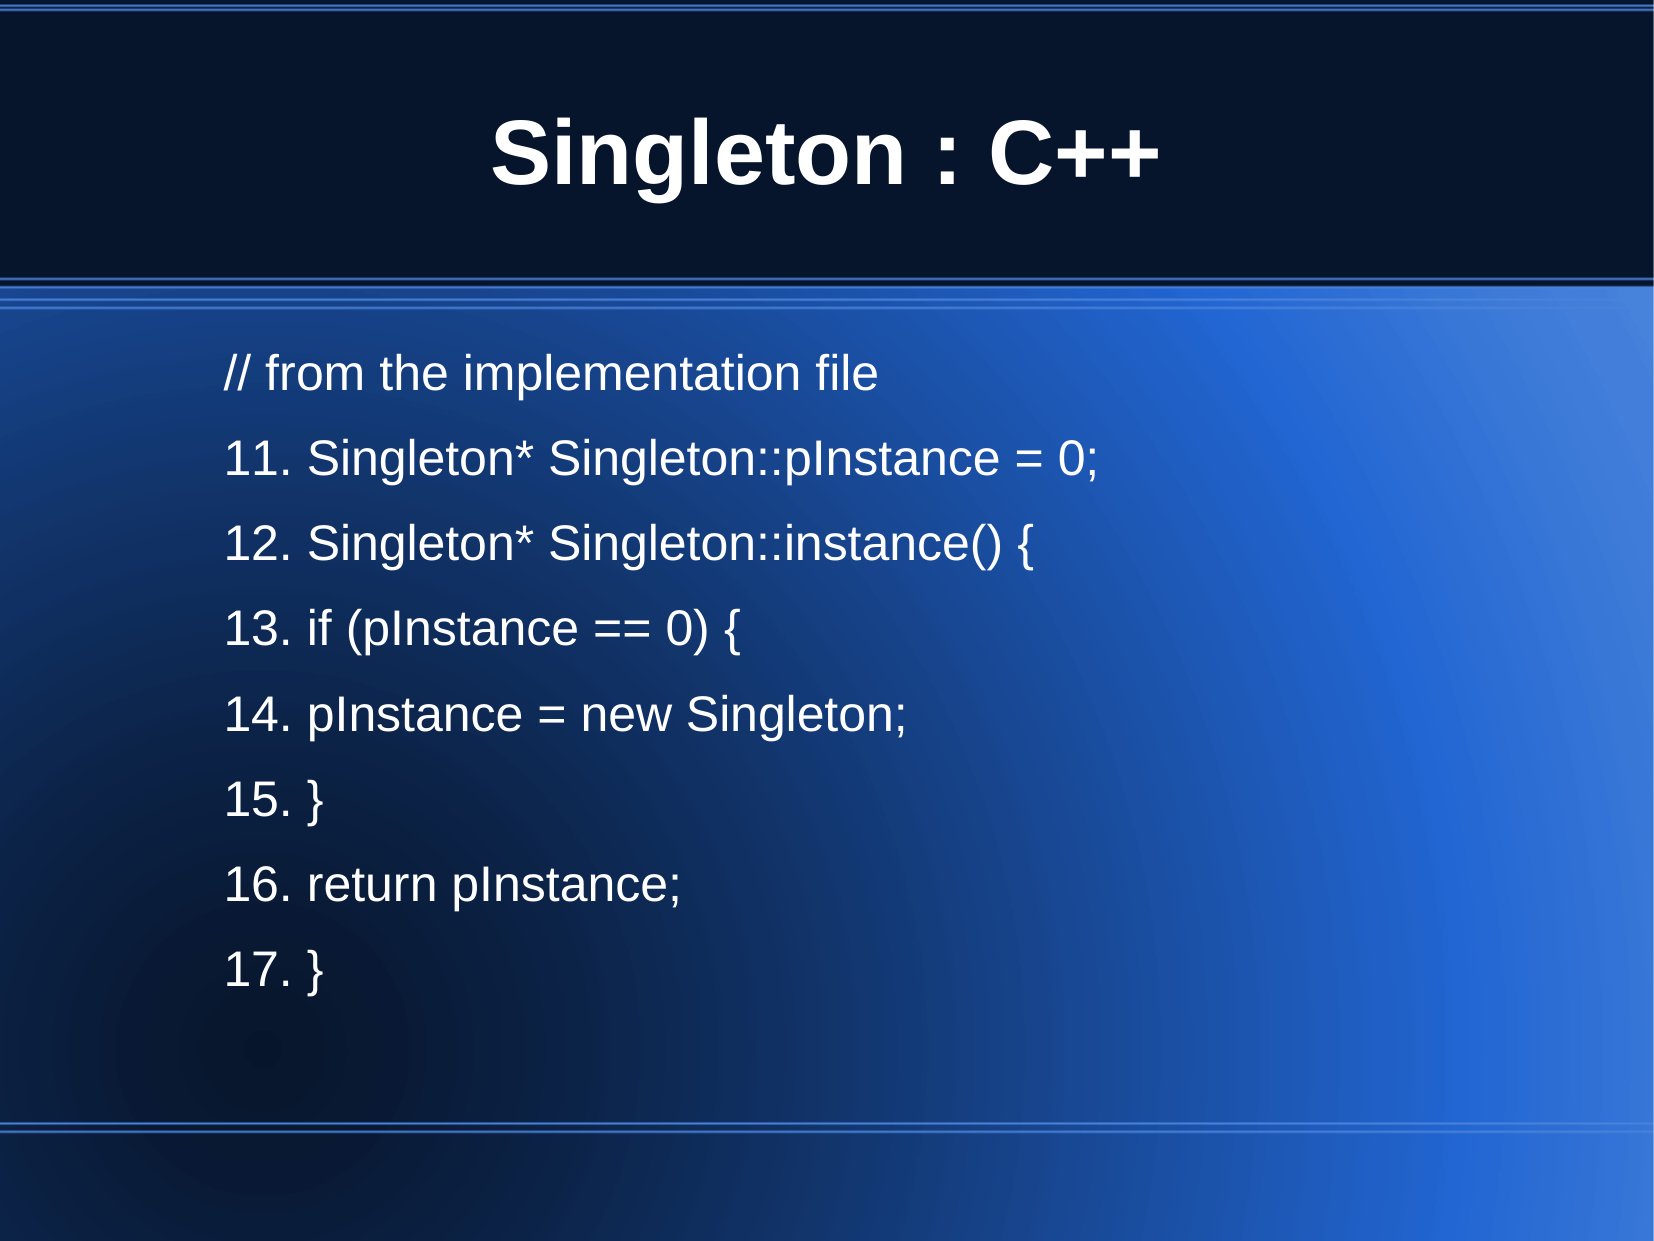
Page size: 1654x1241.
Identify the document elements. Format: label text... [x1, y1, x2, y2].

list // from the implementation file 11. Singleton* Singleton::pInstance = 0; 12. Singleton* Singleton::instance() { 13. if (pInstance == 0) { 14. pInstance = new Singleton; 15. } 16. return pInstance; 17. } [152, 344, 1534, 1127]
picture [0, 0, 1654, 1241]
title Singleton : C++ [82, 49, 1571, 257]
